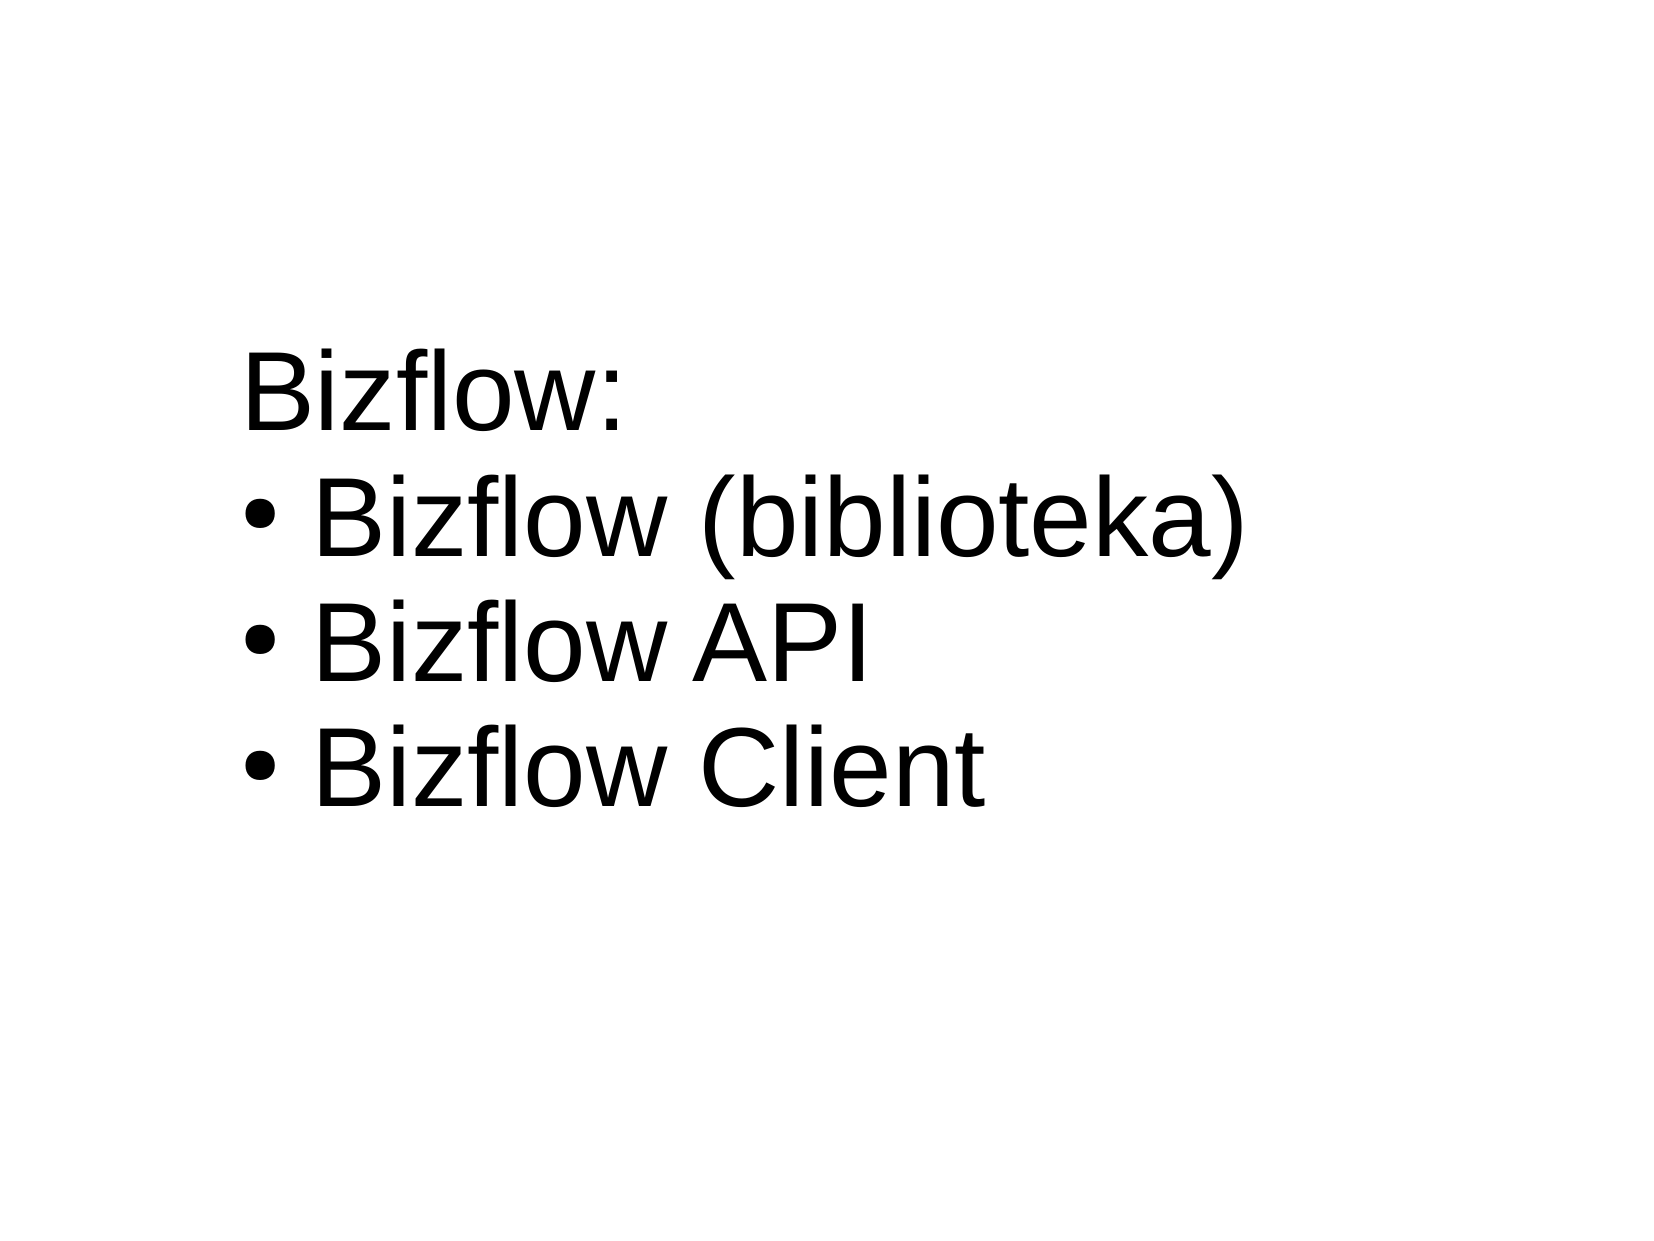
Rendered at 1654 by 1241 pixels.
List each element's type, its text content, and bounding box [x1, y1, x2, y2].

subtitle Bizflow: Bizflow (biblioteka) Bizflow API Bizflow Client [240, 165, 1358, 995]
